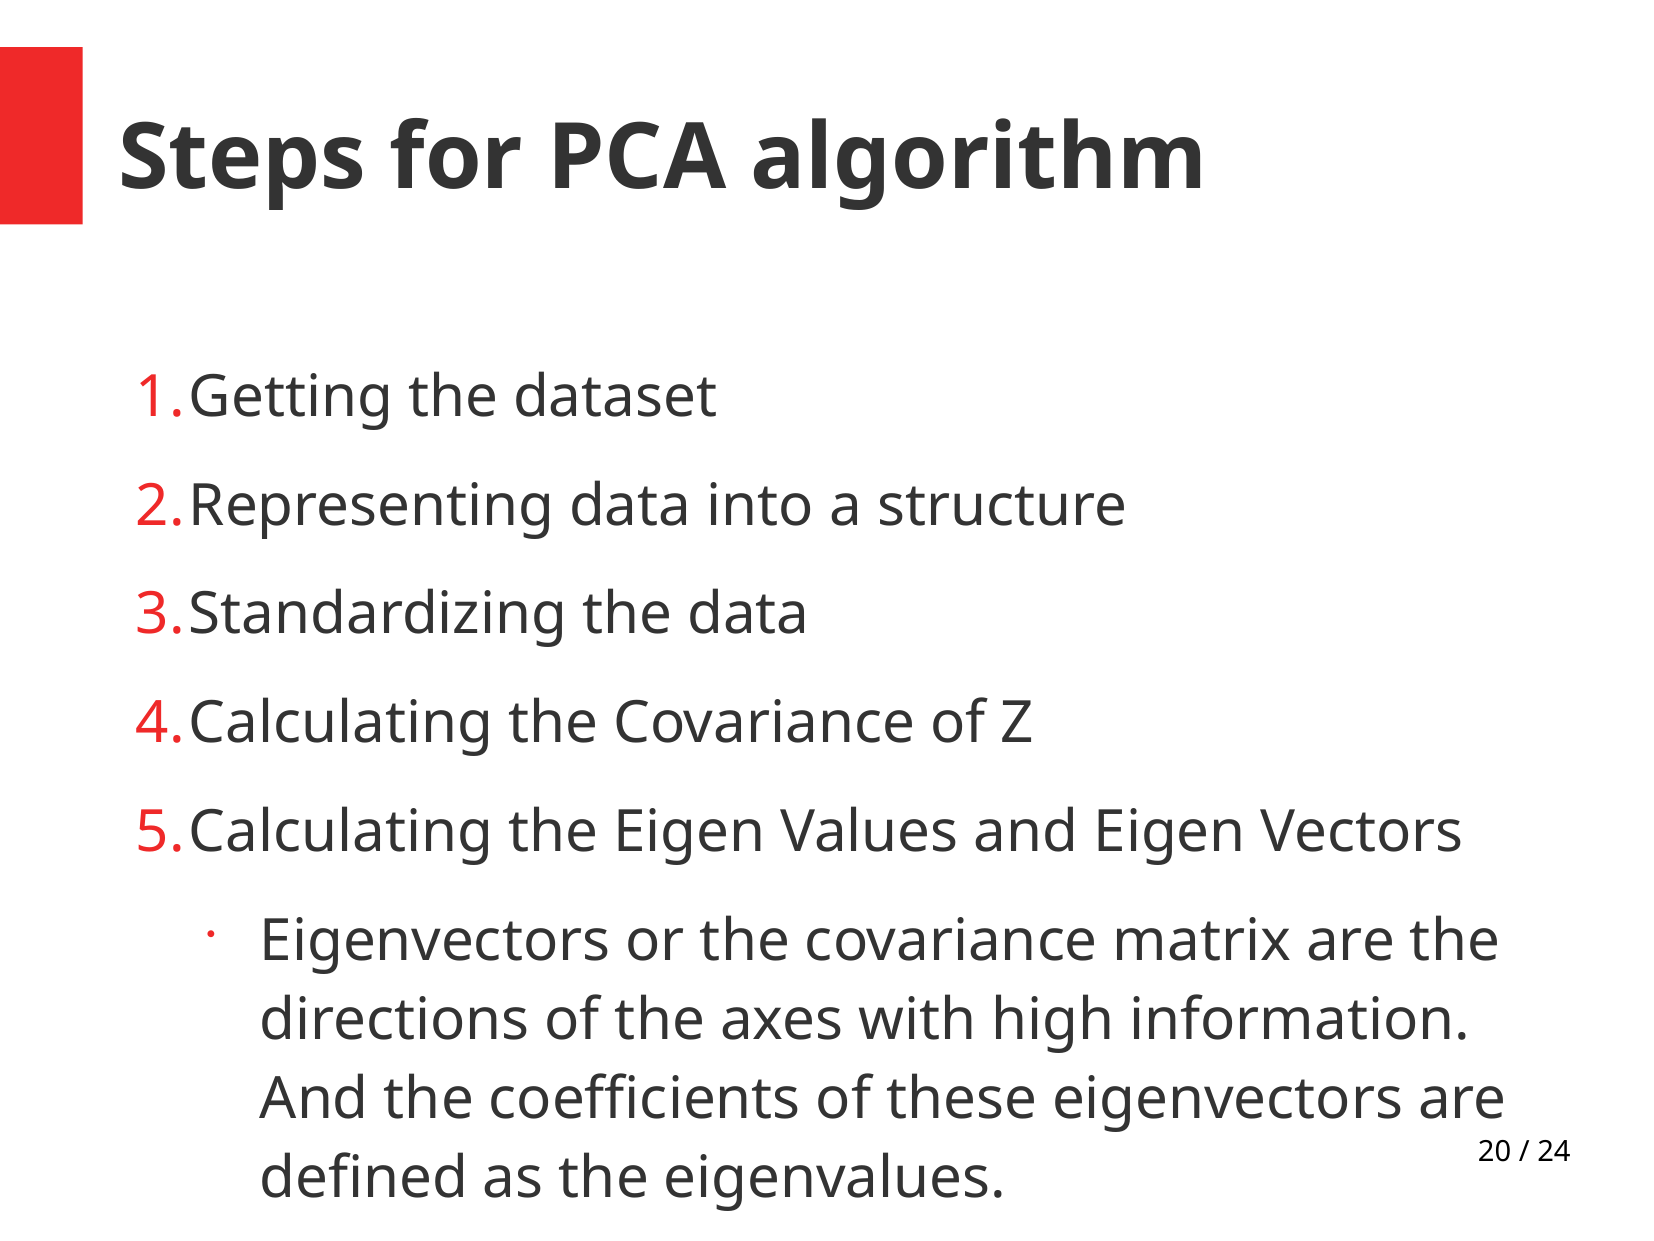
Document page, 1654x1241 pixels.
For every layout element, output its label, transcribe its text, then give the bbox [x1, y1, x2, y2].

list Getting the dataset Representing data into a structure Standardizing the data Calculating the Covariance of Z Calculating the Eigen Values and Eigen Vectors Eigenvectors or the covariance matrix are the directions of the axes with high information. And the coefficients of these eigenvectors are defined as the eigenvalues. [118, 354, 1536, 1074]
title Steps for PCA algorithm [118, 49, 1571, 257]
